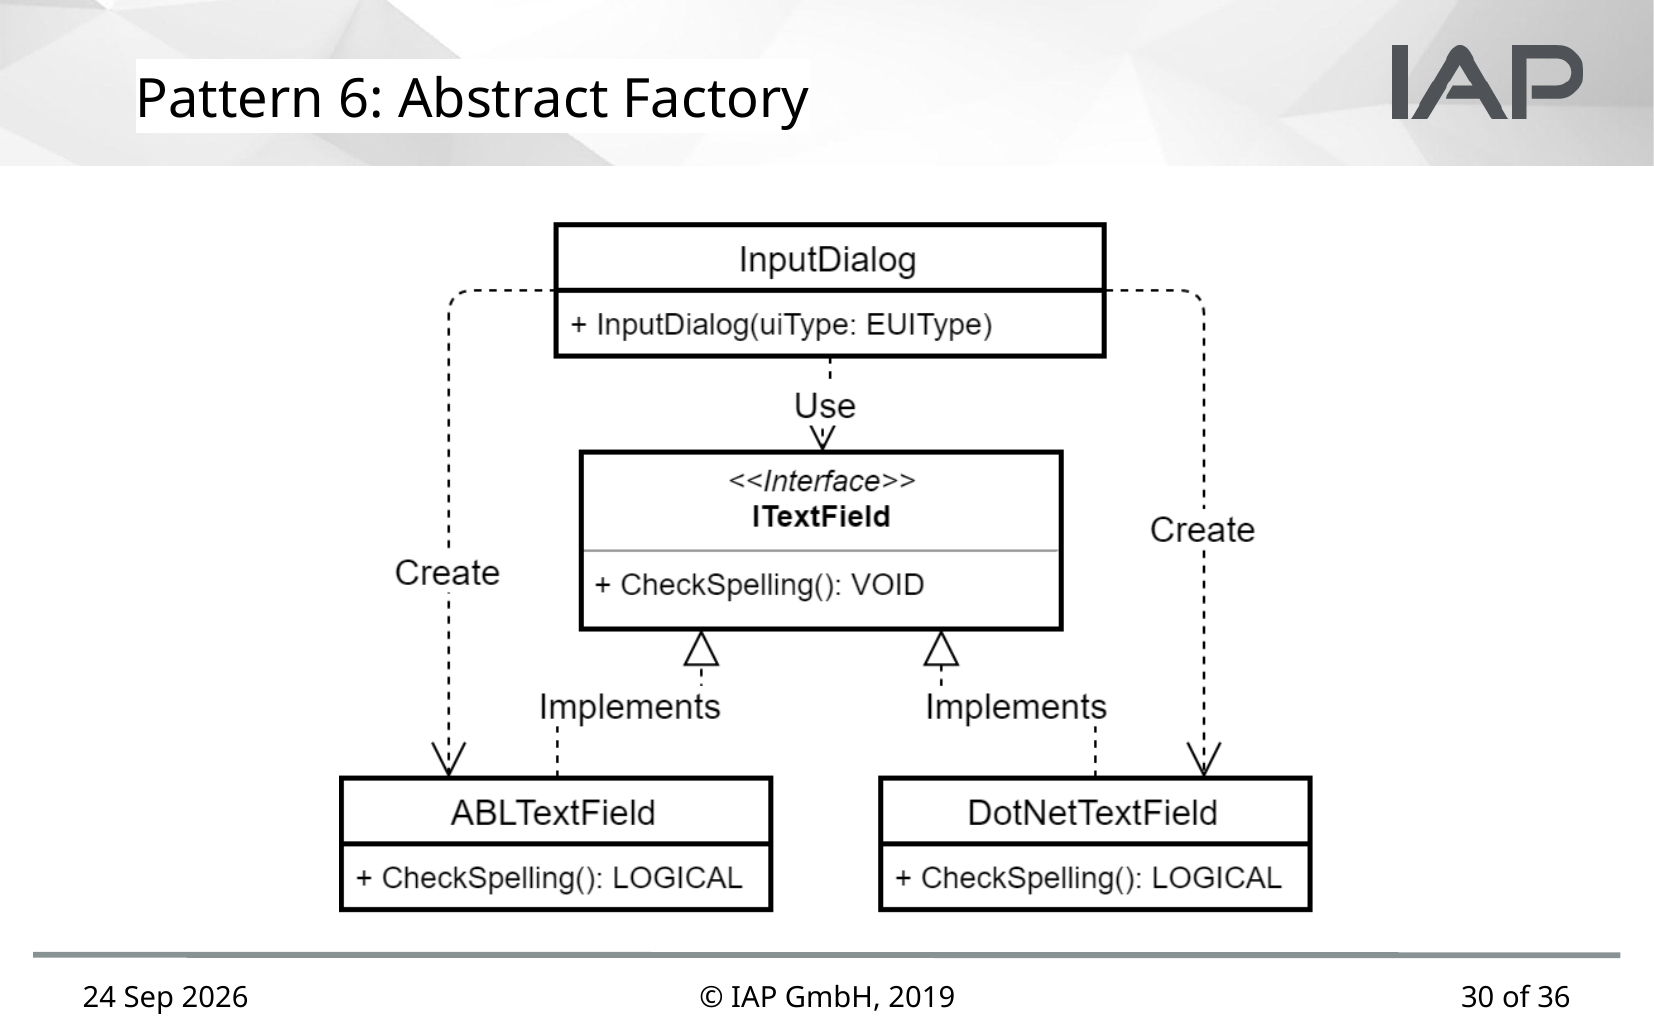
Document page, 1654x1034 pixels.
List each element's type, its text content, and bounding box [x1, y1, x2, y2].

picture [339, 221, 1314, 916]
picture [0, 0, 1654, 166]
title Pattern 6: Abstract Factory [135, 41, 1264, 152]
